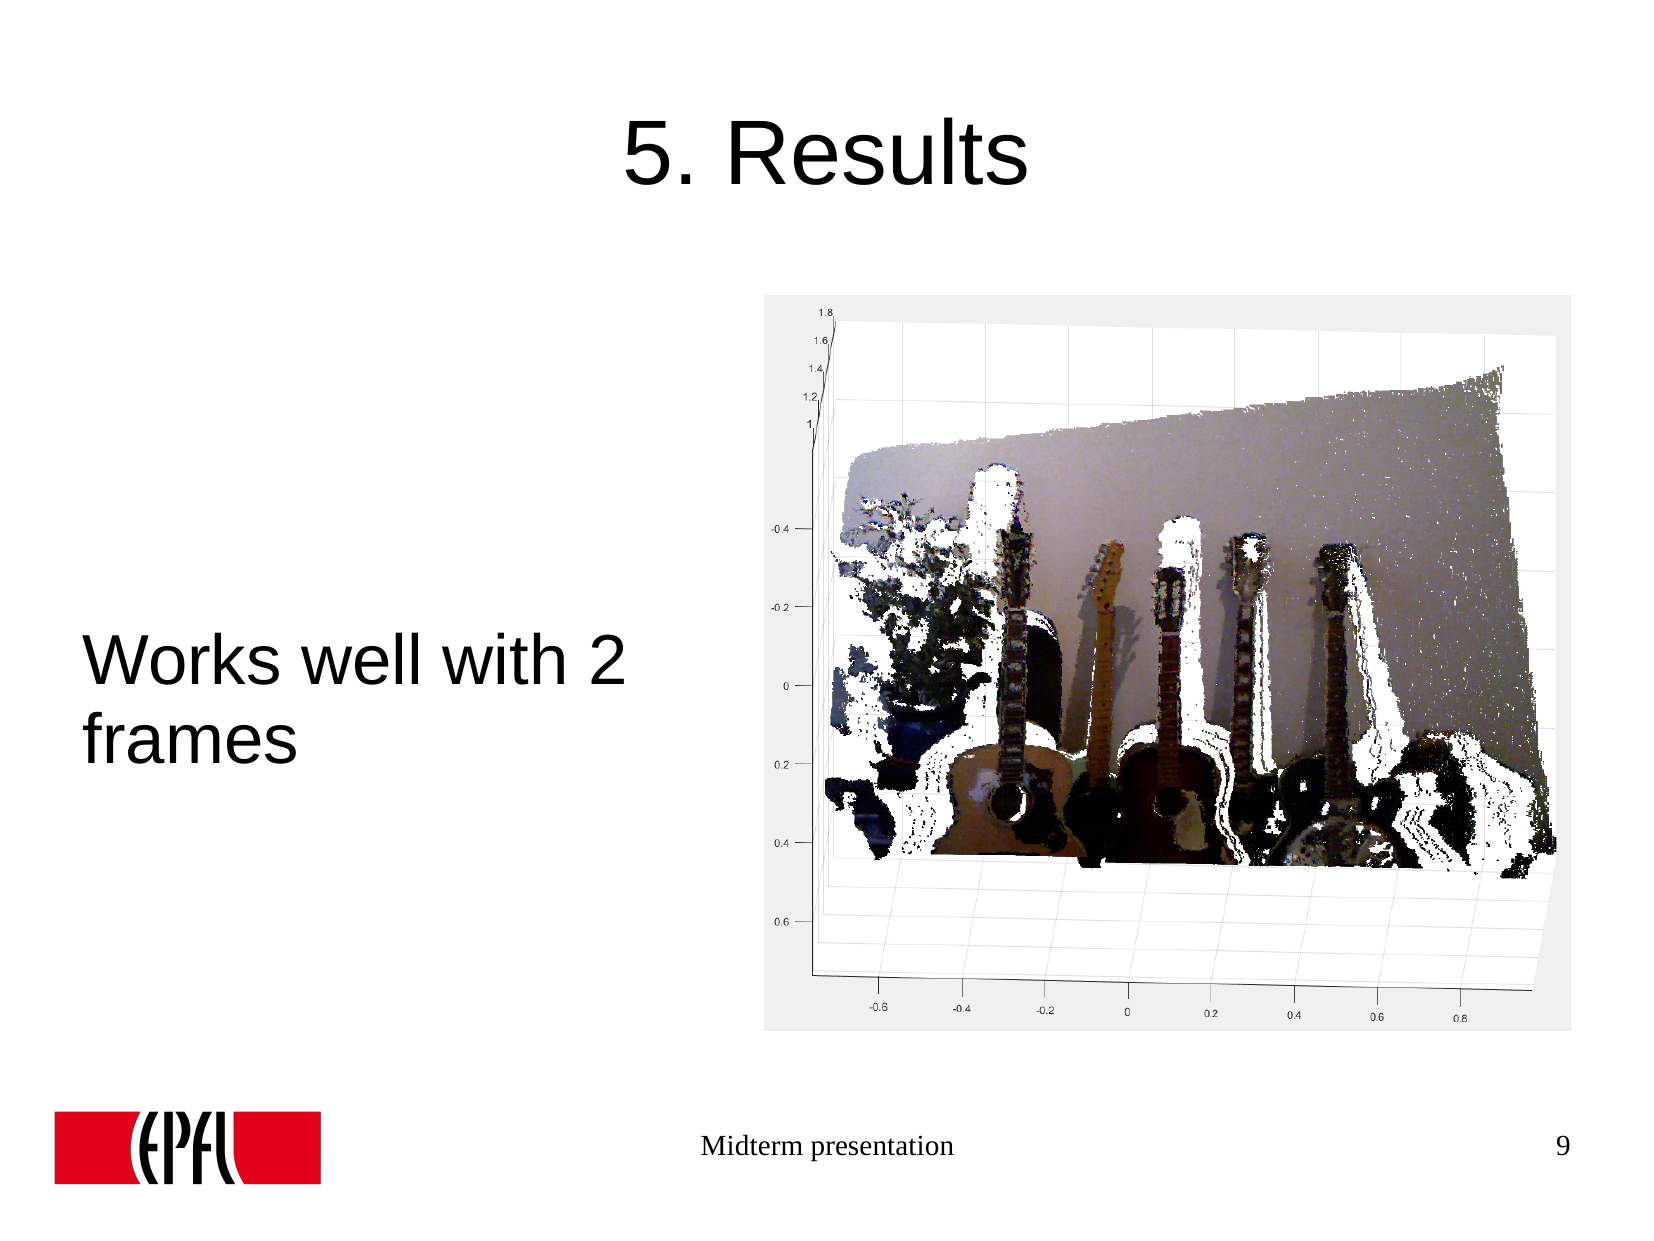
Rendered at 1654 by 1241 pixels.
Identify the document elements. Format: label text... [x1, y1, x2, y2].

title 5. Results [82, 49, 1571, 257]
subtitle Works well with 2 frames [82, 290, 745, 1109]
picture [47, 1104, 328, 1193]
picture [764, 295, 1571, 1031]
